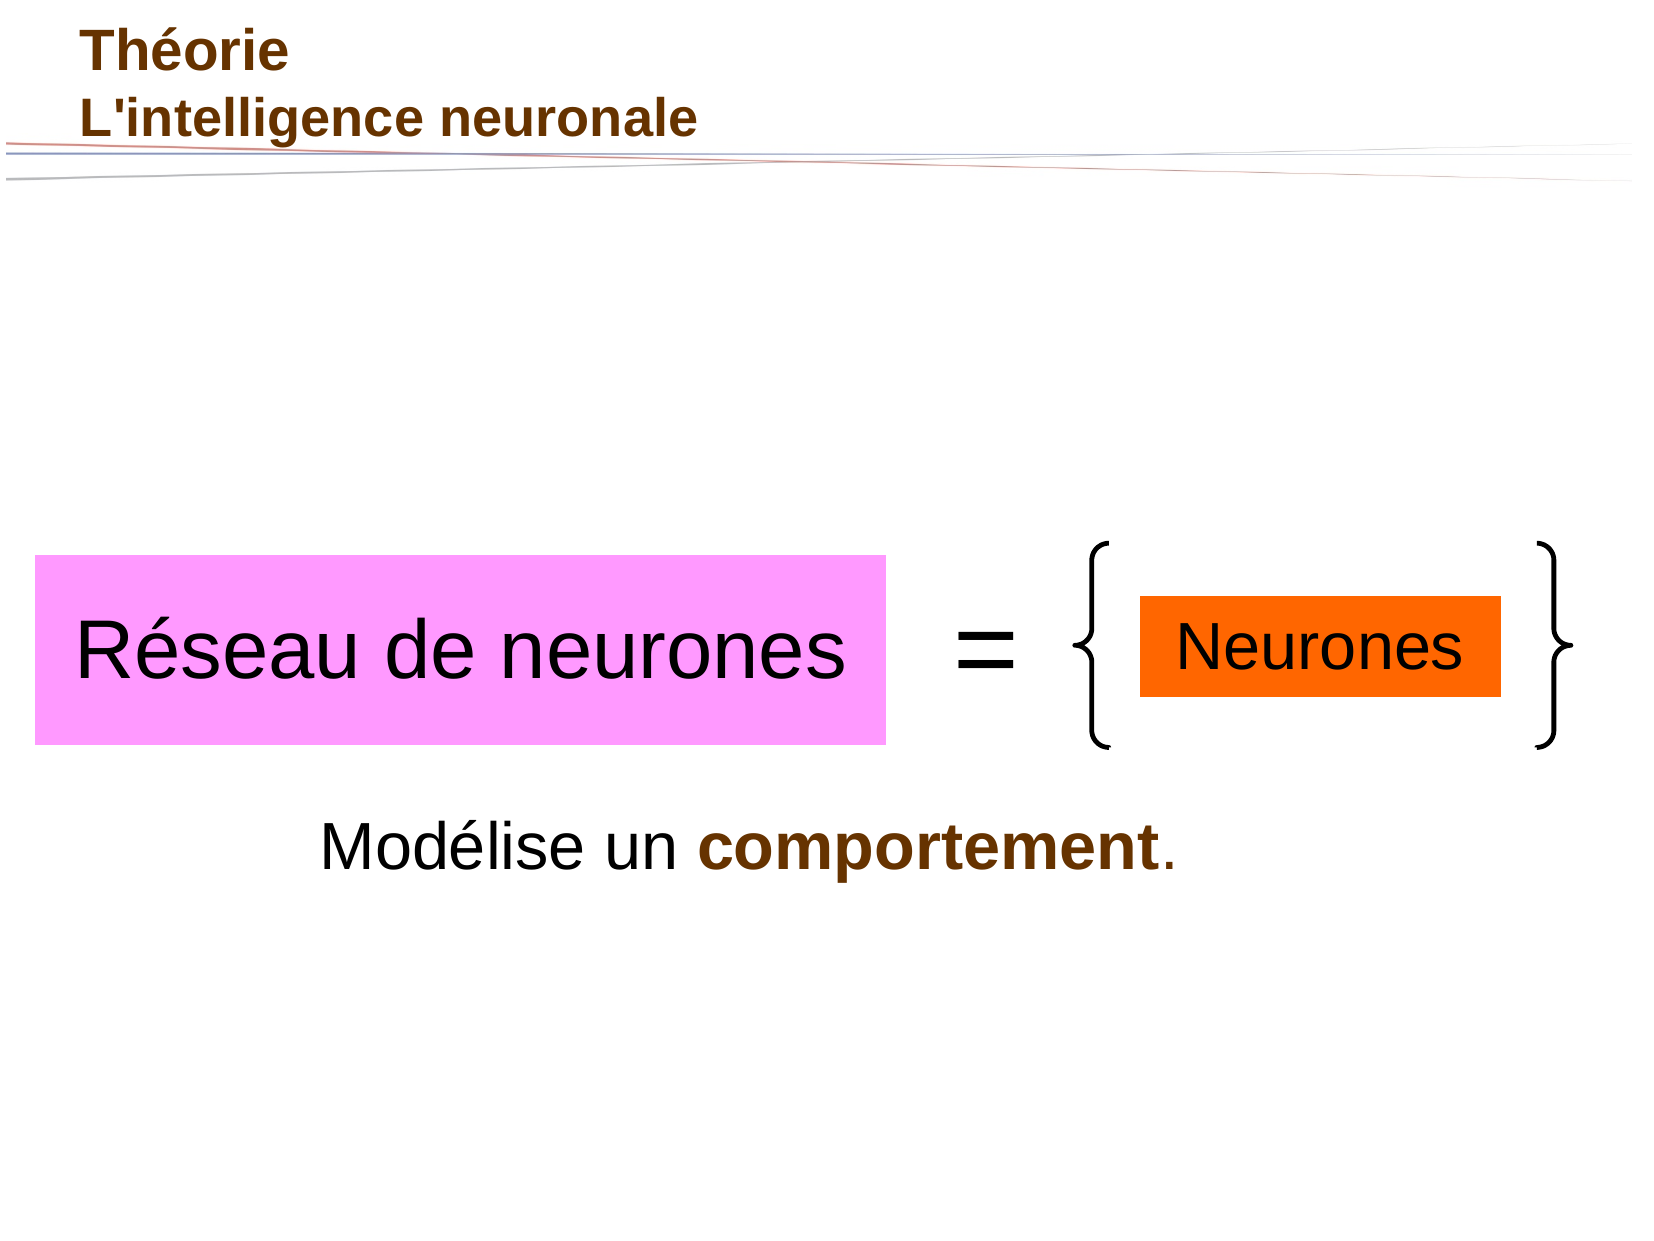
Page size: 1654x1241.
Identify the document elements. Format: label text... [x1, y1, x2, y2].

text_box = [938, 578, 1035, 720]
list Modélise un comportement. [212, 803, 1252, 1040]
title Théorie L'intelligence neuronale [0, 11, 780, 130]
picture [6, 133, 1632, 208]
text_box Neurones [1140, 596, 1501, 697]
text_box Réseau de neurones [35, 555, 886, 745]
